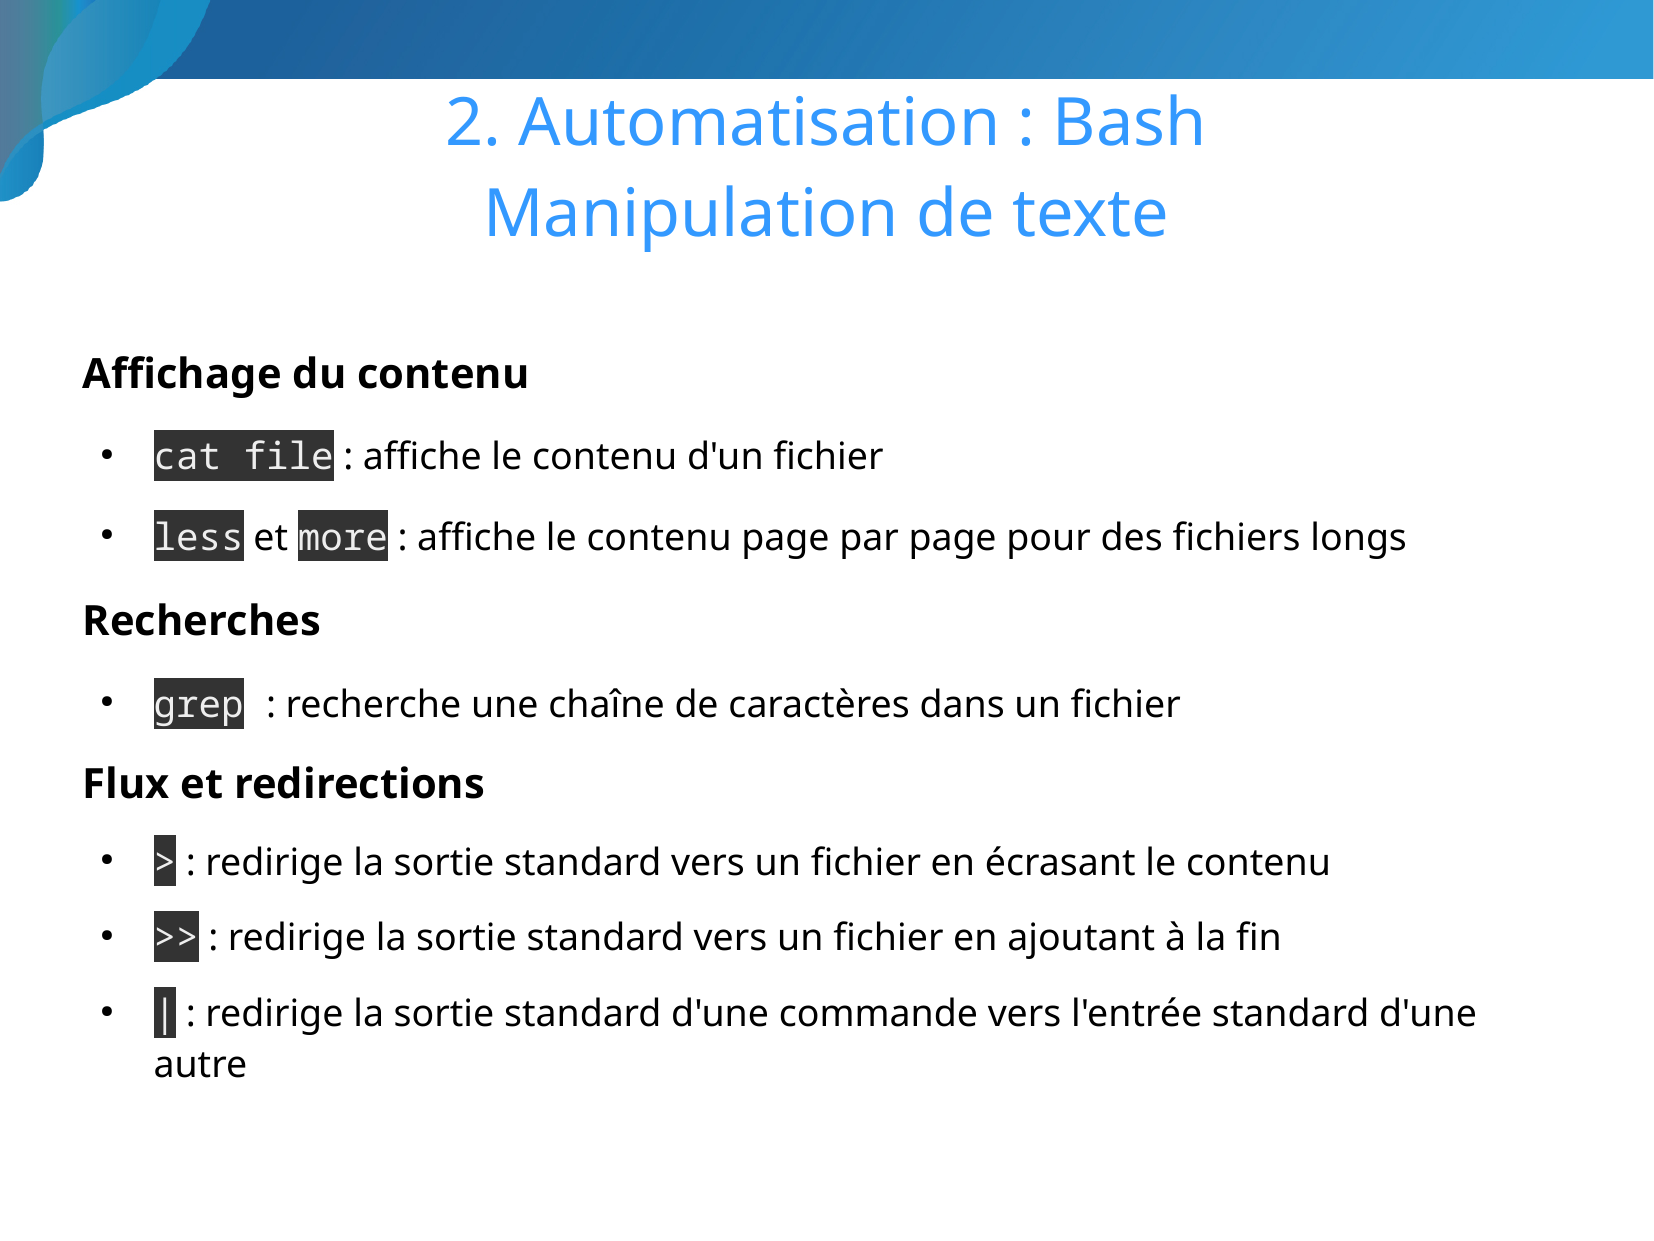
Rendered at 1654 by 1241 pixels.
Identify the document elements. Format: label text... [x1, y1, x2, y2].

title 2. Automatisation : Bash Manipulation de texte [82, 68, 1571, 261]
list Affichage du contenu cat file : affiche le contenu d'un fichier less et more : affiche le contenu page par page pour des fichiers longs Recherches grep : recherche une chaîne de caractères dans un fichier Flux et redirections > : redirige la sortie standard vers un fichier en écrasant le contenu >> : redirige la sortie standard vers un fichier en ajoutant à la fin | : redirige la sortie standard d'une commande vers l'entrée standard d'une autre [82, 343, 1571, 1185]
picture [0, 0, 1654, 1241]
